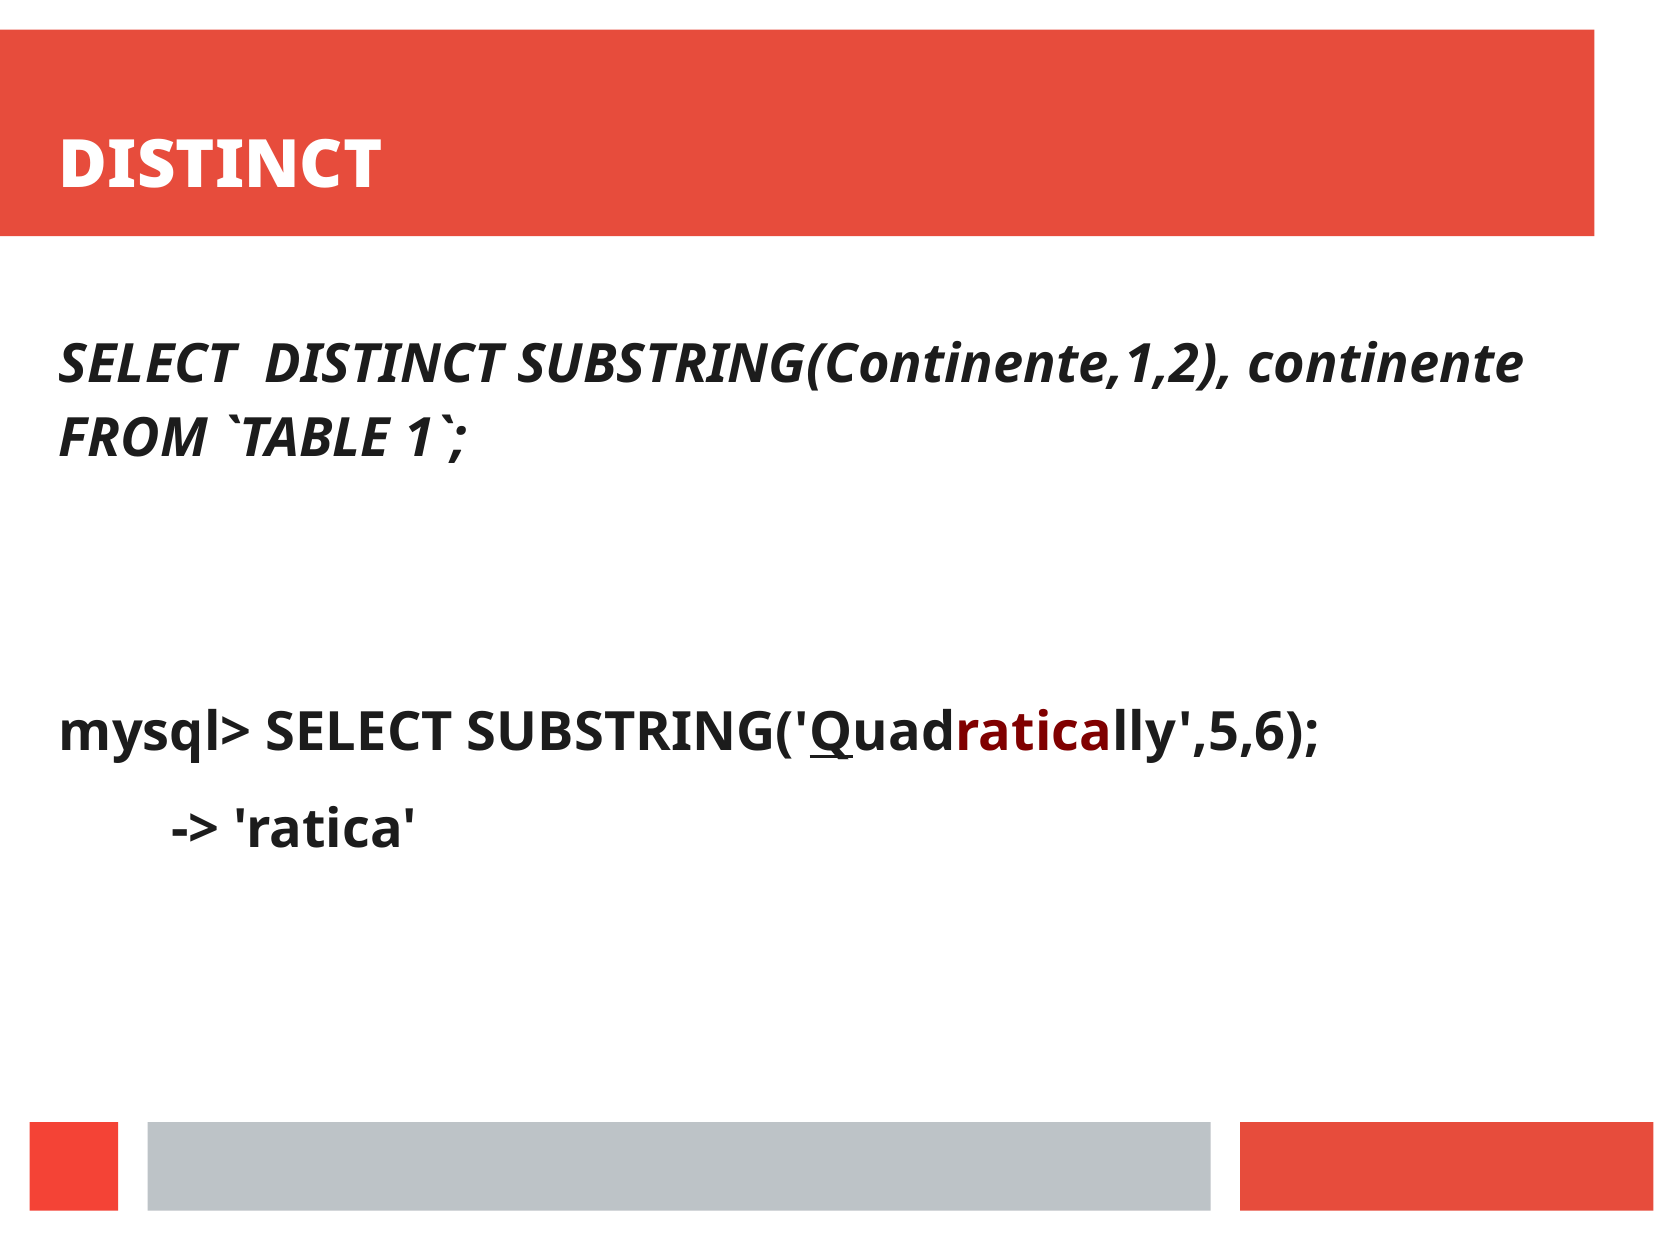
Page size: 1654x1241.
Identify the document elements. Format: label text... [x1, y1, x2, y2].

list SELECT DISTINCT SUBSTRING(Continente,1,2), continente FROM `TABLE 1`; mysql> SELECT SUBSTRING('Quadratically',5,6); -> 'ratica' [59, 324, 1565, 1093]
title DISTINCT [59, 59, 1595, 207]
